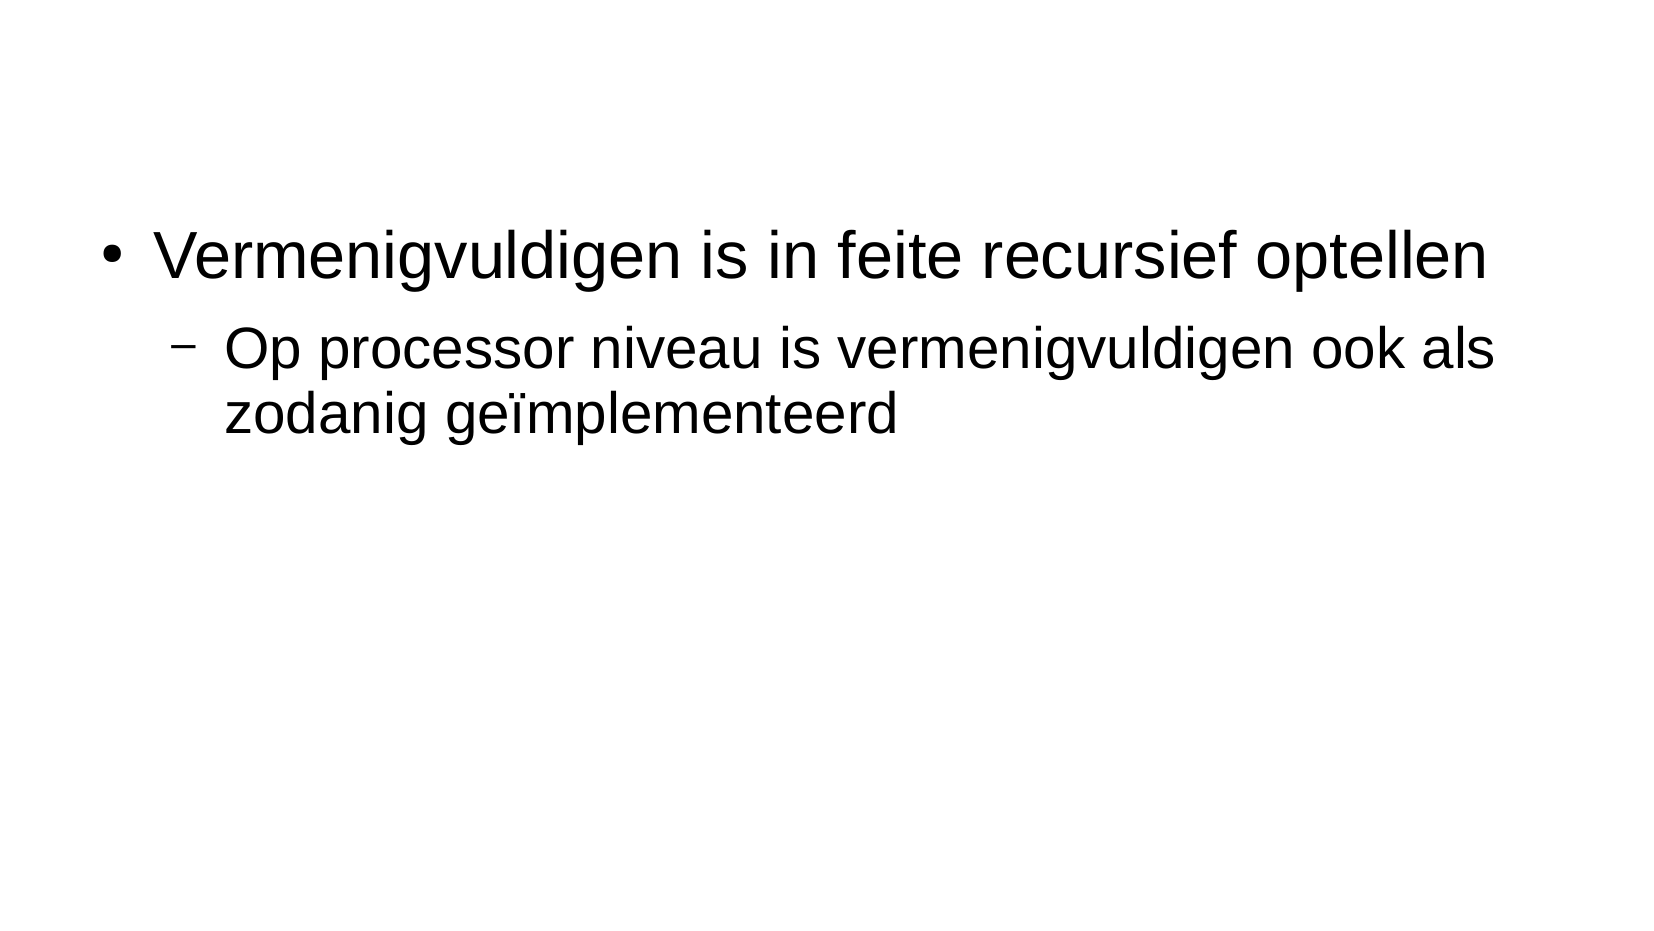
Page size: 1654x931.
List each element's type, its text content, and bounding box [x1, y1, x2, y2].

list Vermenigvuldigen is in feite recursief optellen Op processor niveau is vermenigvuldigen ook als zodanig geïmplementeerd [82, 217, 1571, 758]
